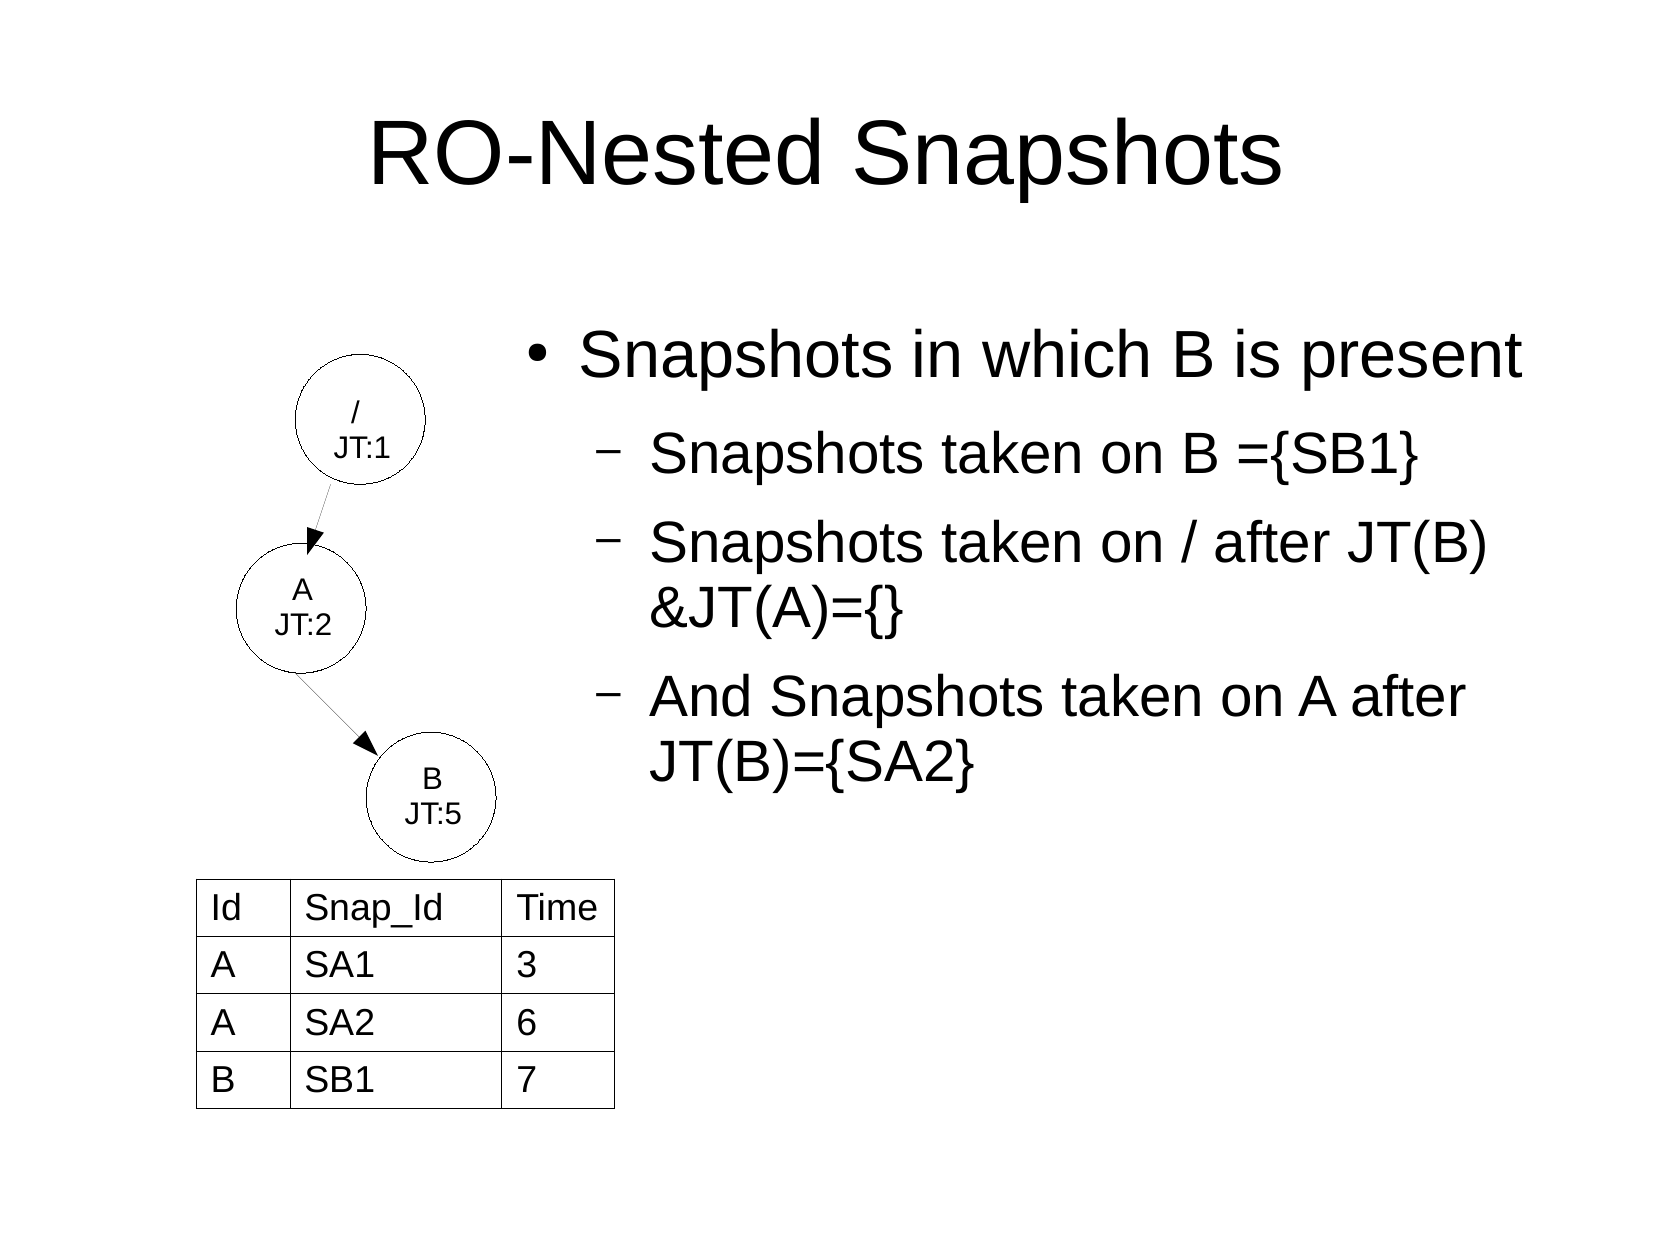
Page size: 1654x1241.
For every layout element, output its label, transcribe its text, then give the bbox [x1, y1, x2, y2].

table_cell SB1 [291, 1052, 501, 1108]
table_cell A [197, 937, 290, 993]
table_header Id [197, 880, 290, 936]
text_box B JT:5 [389, 754, 485, 839]
table_cell SA2 [291, 994, 501, 1051]
table_cell B [197, 1052, 290, 1108]
text_box A JT:2 [259, 565, 355, 650]
text_box / JT:1 [318, 388, 414, 473]
table_cell 3 [502, 937, 614, 993]
table_cell 6 [502, 994, 614, 1051]
table_cell SA1 [291, 937, 501, 993]
table_header Time [502, 880, 614, 936]
title RO-Nested Snapshots [82, 49, 1571, 257]
table_cell A [197, 994, 290, 1051]
table_cell 7 [502, 1052, 614, 1108]
table_header Snap_Id [291, 880, 501, 936]
list Snapshots in which B is present Snapshots taken on B ={SB1} Snapshots taken on / after JT(B) &JT(A)={} And Snapshots taken on A after JT(B)={SA2} [507, 212, 1619, 1010]
